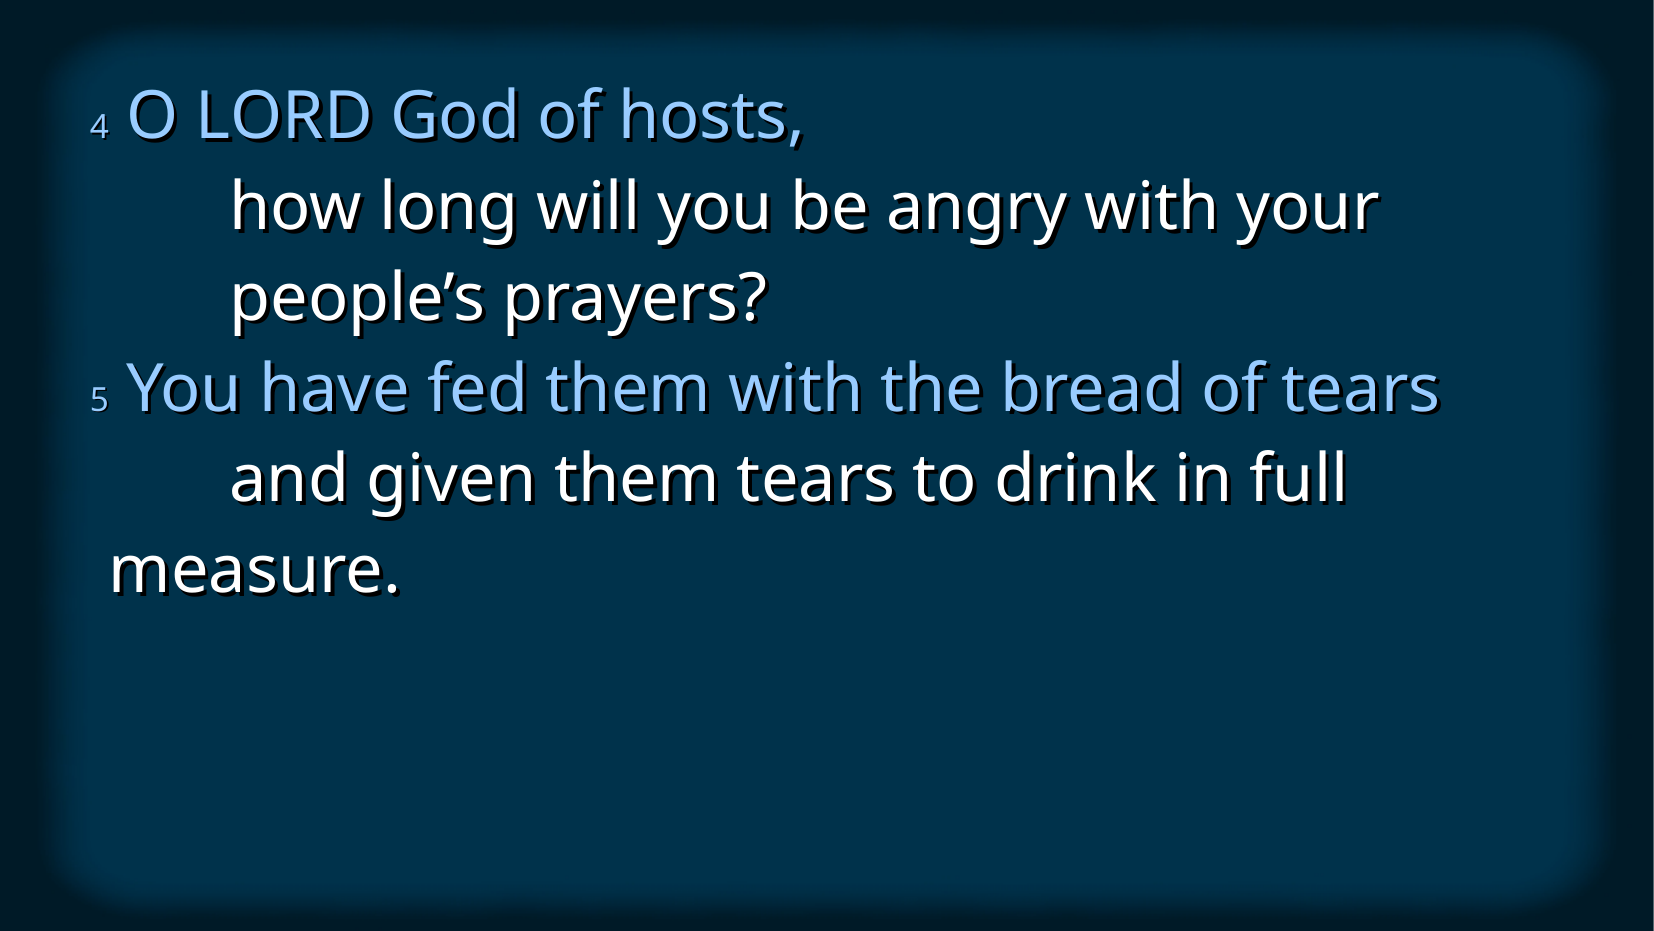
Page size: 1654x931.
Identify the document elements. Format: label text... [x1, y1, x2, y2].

picture [0, 0, 1654, 931]
text_box 4 O LORD God of hosts, how long will you be angry with your people’s prayers? 5 You have fed them with the bread of tears and given them tears to drink in full measure. [75, 60, 1591, 519]
